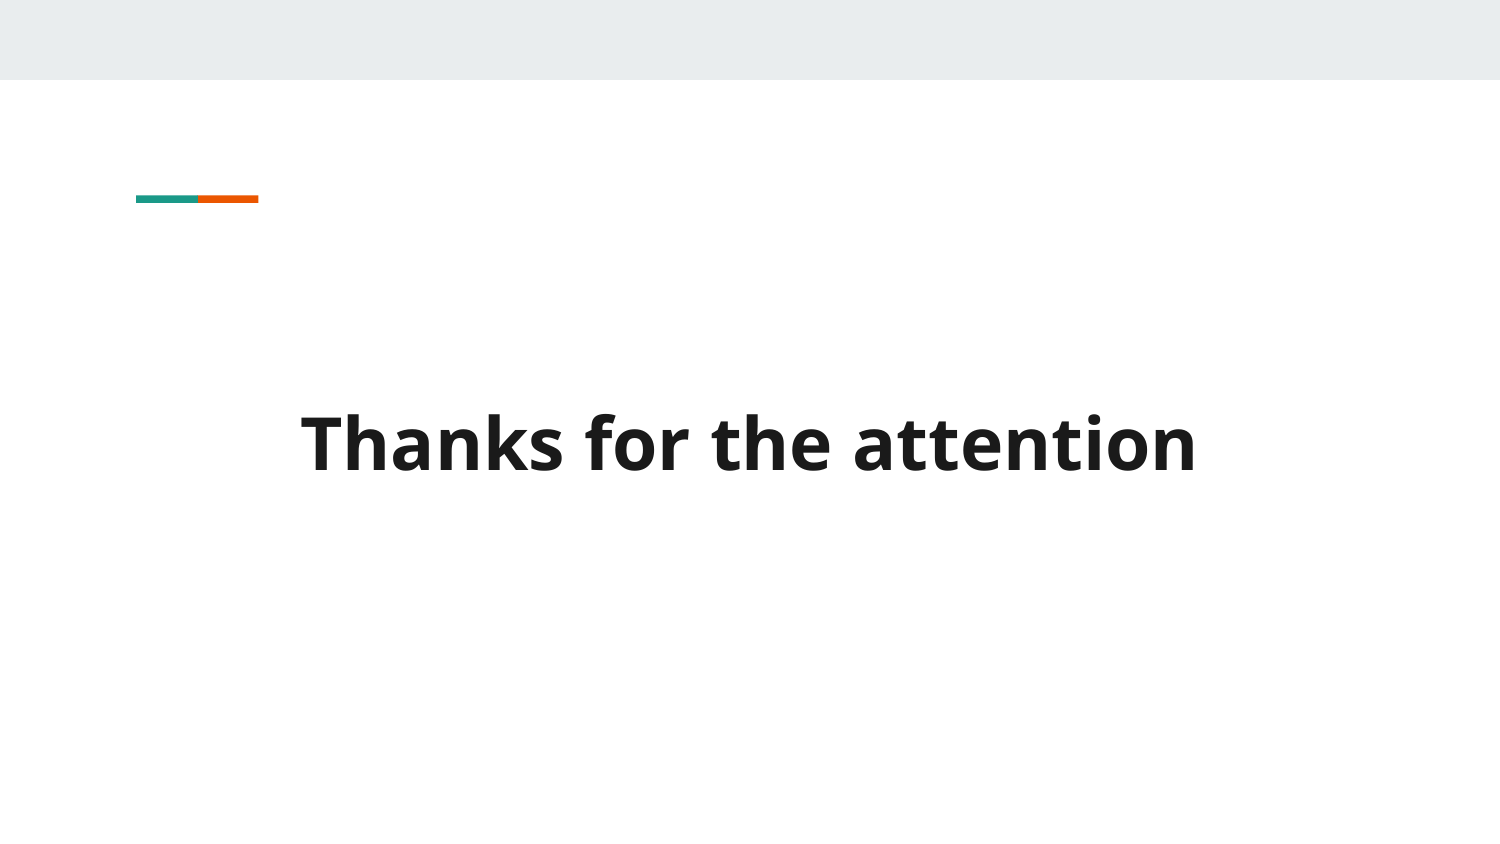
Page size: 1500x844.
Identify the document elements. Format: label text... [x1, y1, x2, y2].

title Thanks for the attention [51, 382, 1449, 477]
